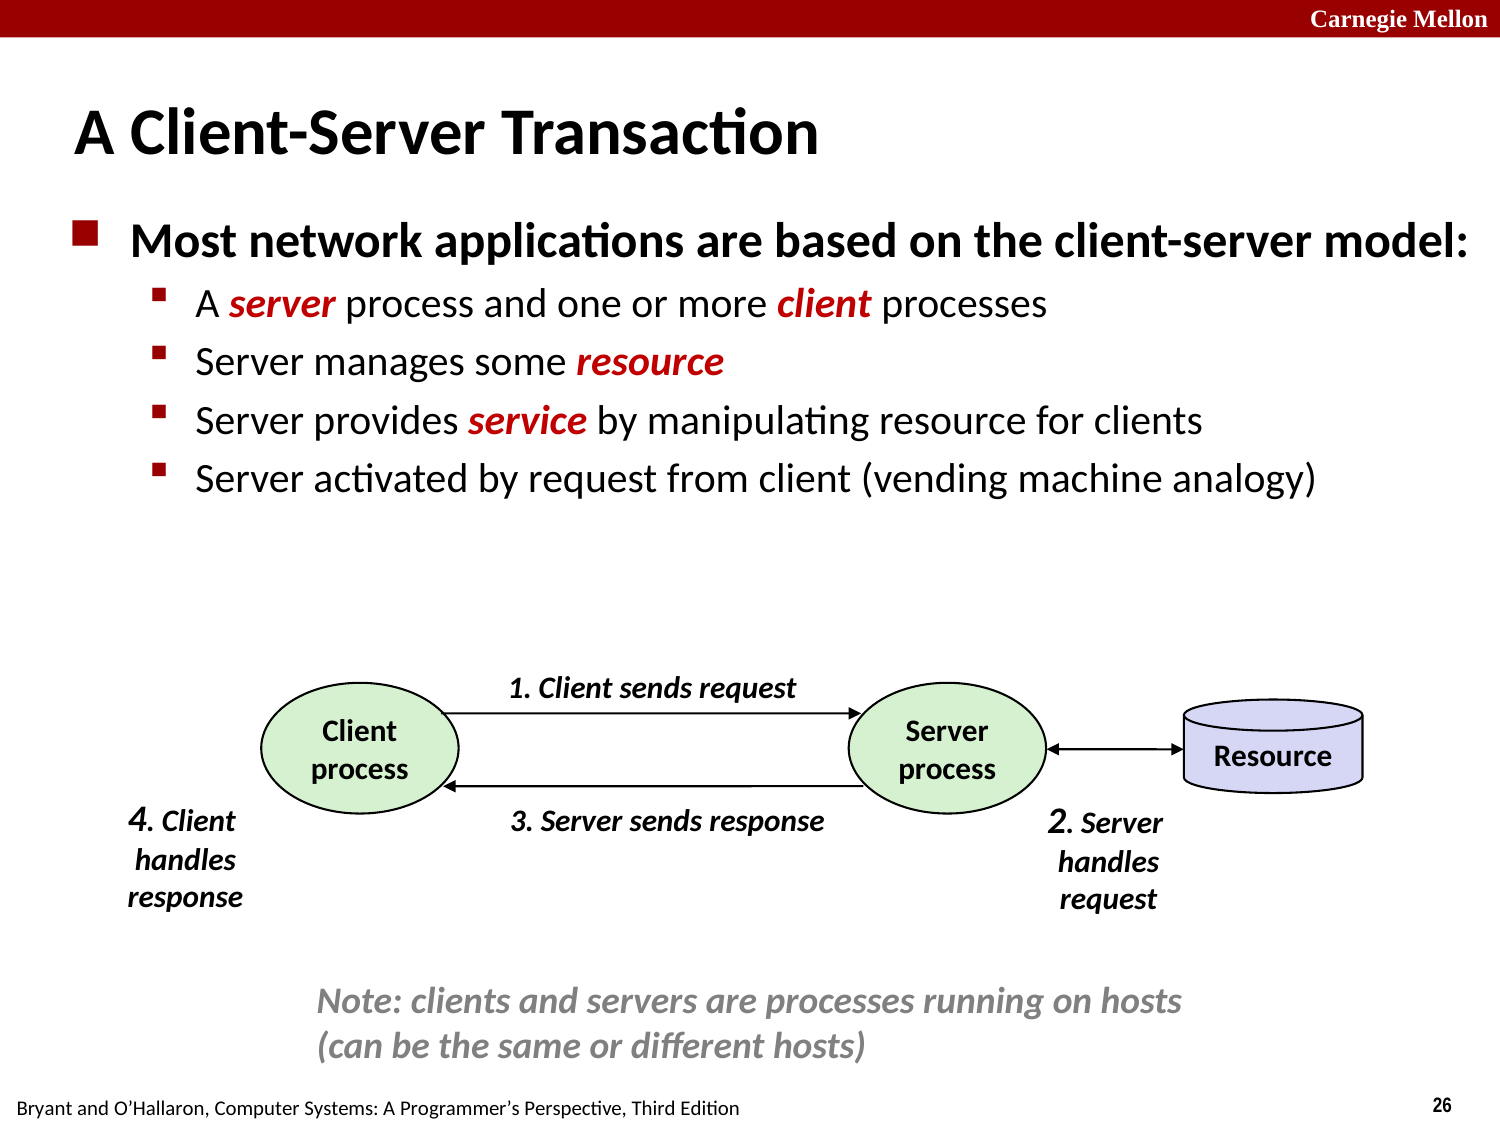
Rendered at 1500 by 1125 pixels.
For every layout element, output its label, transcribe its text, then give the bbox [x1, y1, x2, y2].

text_box 1. Client sends request [492, 659, 812, 712]
title A Client-Server Transaction [59, 80, 1234, 175]
list Most network applications are based on the client-server model: A server process and one or more client processes Server manages some resource Server provides service by manipulating resource for clients Server activated by request from client (vending machine analogy) [58, 200, 1486, 538]
text_box 3. Server sends response [494, 792, 840, 845]
text_box Server process [848, 682, 1047, 814]
text_box Resource [1183, 699, 1363, 794]
text_box Client process [261, 682, 459, 814]
text_box 4. Client handles response [112, 786, 258, 922]
text_box Note: clients and servers are processes running on hosts (can be the same or different hosts) [301, 968, 1207, 1074]
text_box 2. Server handles request [1032, 788, 1186, 924]
